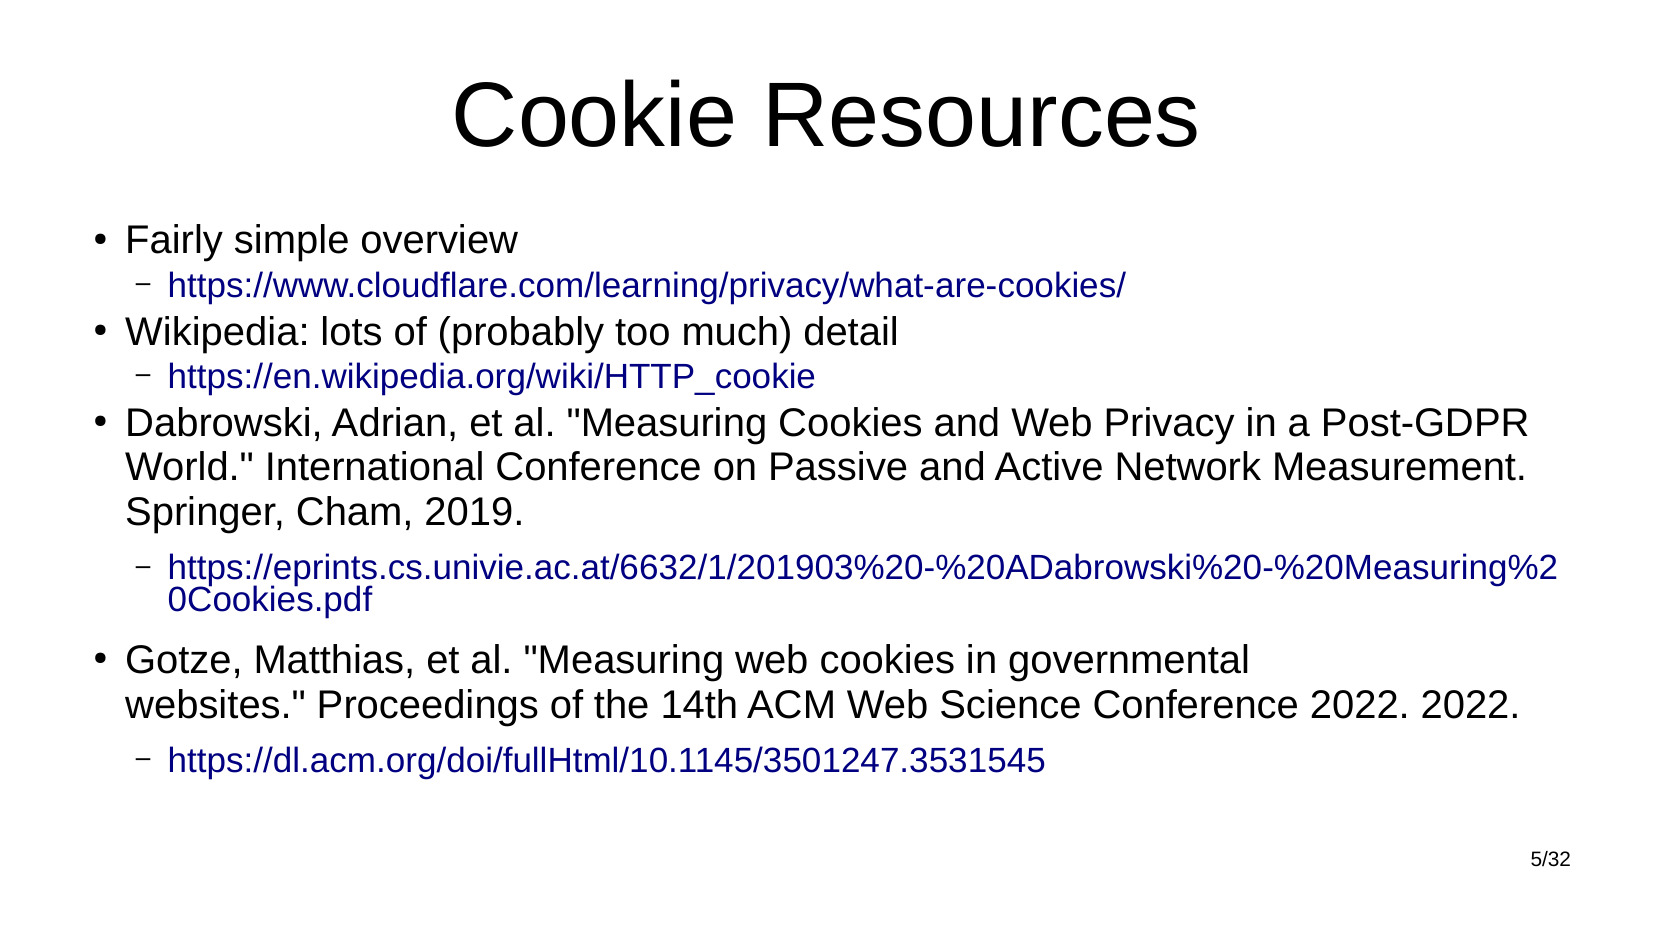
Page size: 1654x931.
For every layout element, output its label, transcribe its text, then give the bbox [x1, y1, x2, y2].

list Fairly simple overview https://www.cloudflare.com/learning/privacy/what-are-cookies/ Wikipedia: lots of (probably too much) detail https://en.wikipedia.org/wiki/HTTP_cookie Dabrowski, Adrian, et al. "Measuring Cookies and Web Privacy in a Post-GDPR World." International Conference on Passive and Active Network Measurement. Springer, Cham, 2019. https://eprints.cs.univie.ac.at/6632/1/201903%20-%20ADabrowski%20-%20Measuring%20Cookies.pdf Gotze, Matthias, et al. "Measuring web cookies in governmental websites." Proceedings of the 14th ACM Web Science Conference 2022. 2022. https://dl.acm.org/doi/fullHtml/10.1145/3501247.3531545 [82, 217, 1571, 758]
title Cookie Resources [82, 37, 1571, 193]
